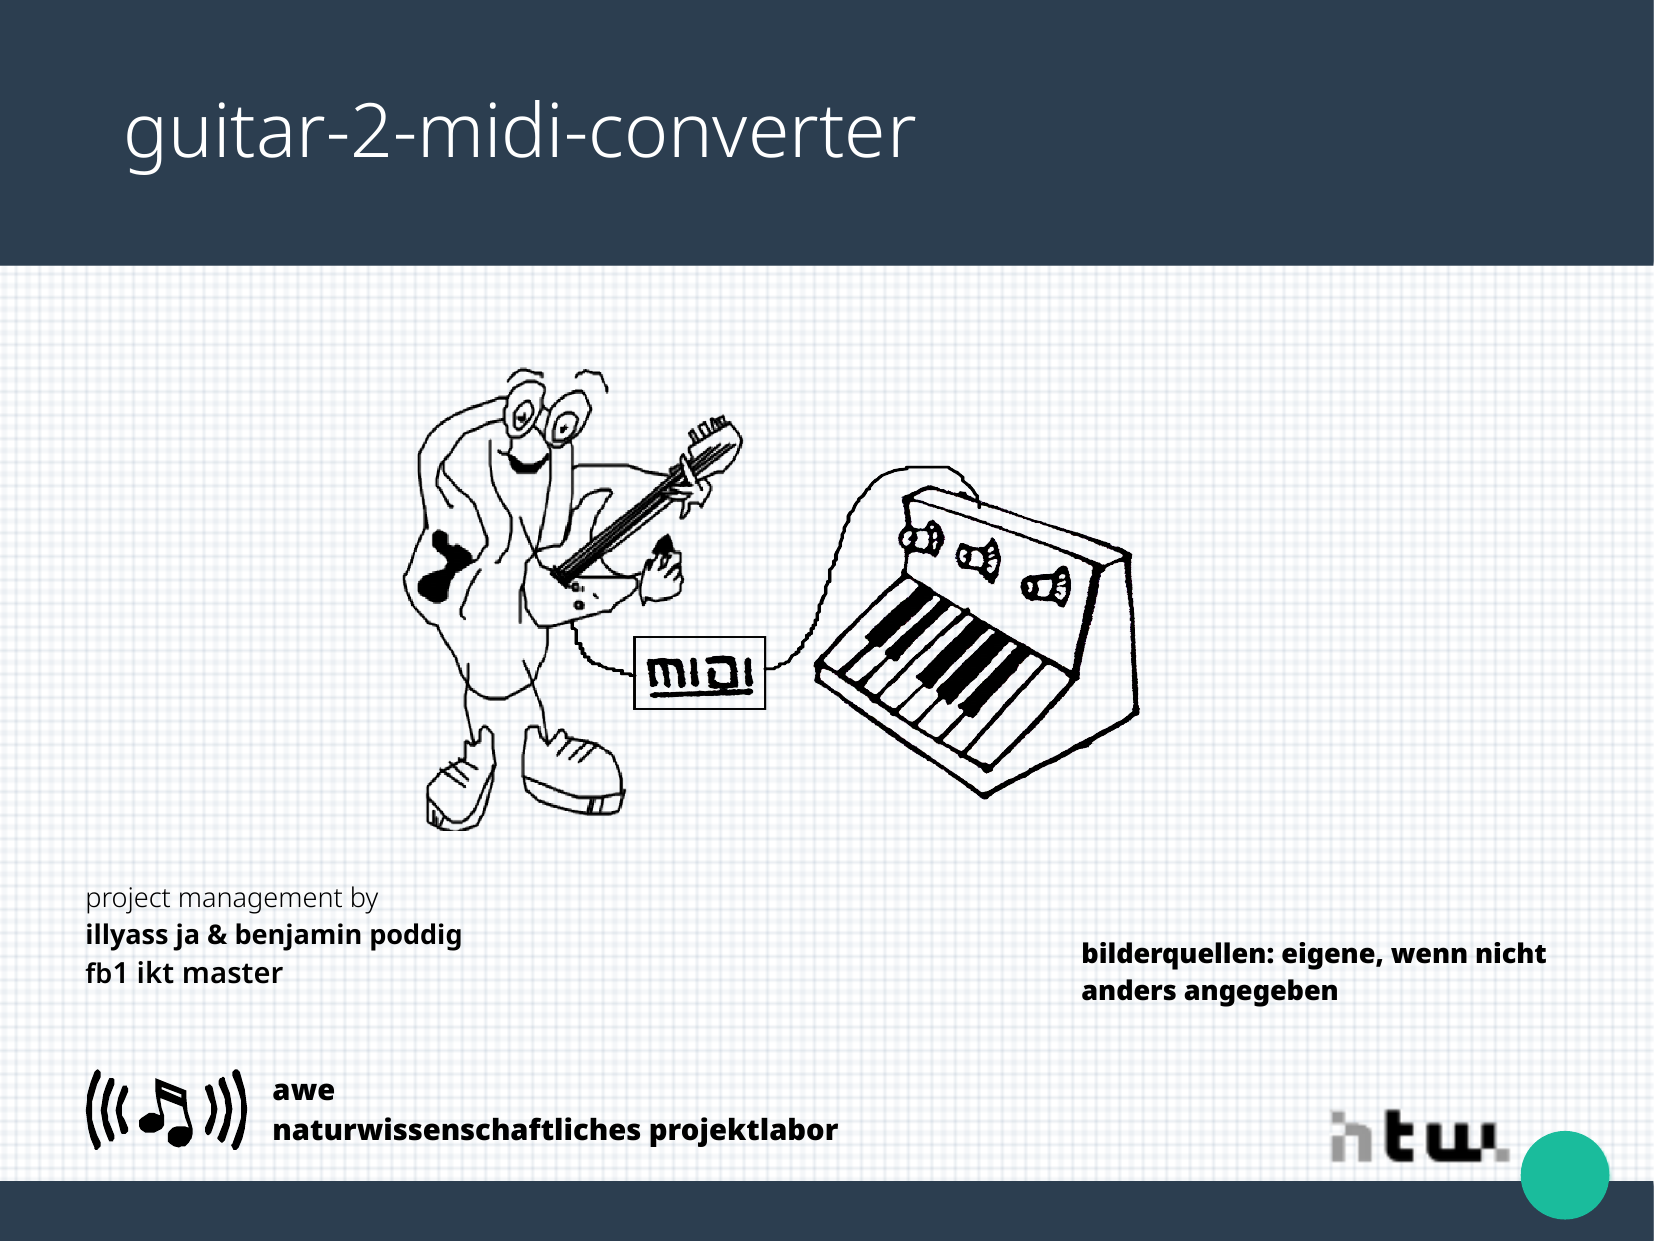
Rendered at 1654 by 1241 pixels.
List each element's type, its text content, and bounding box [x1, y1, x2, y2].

title awe naturwissenschaftliches projektlabor [272, 1010, 896, 1168]
title bilderquellen: eigene, wenn nicht anders angegeben [1081, 893, 1627, 1051]
title guitar-2-midi-converter [124, 49, 952, 207]
title project management by illyass ja & benjamin poddig fb1 ikt master [85, 856, 631, 1014]
picture [0, 266, 1654, 1181]
